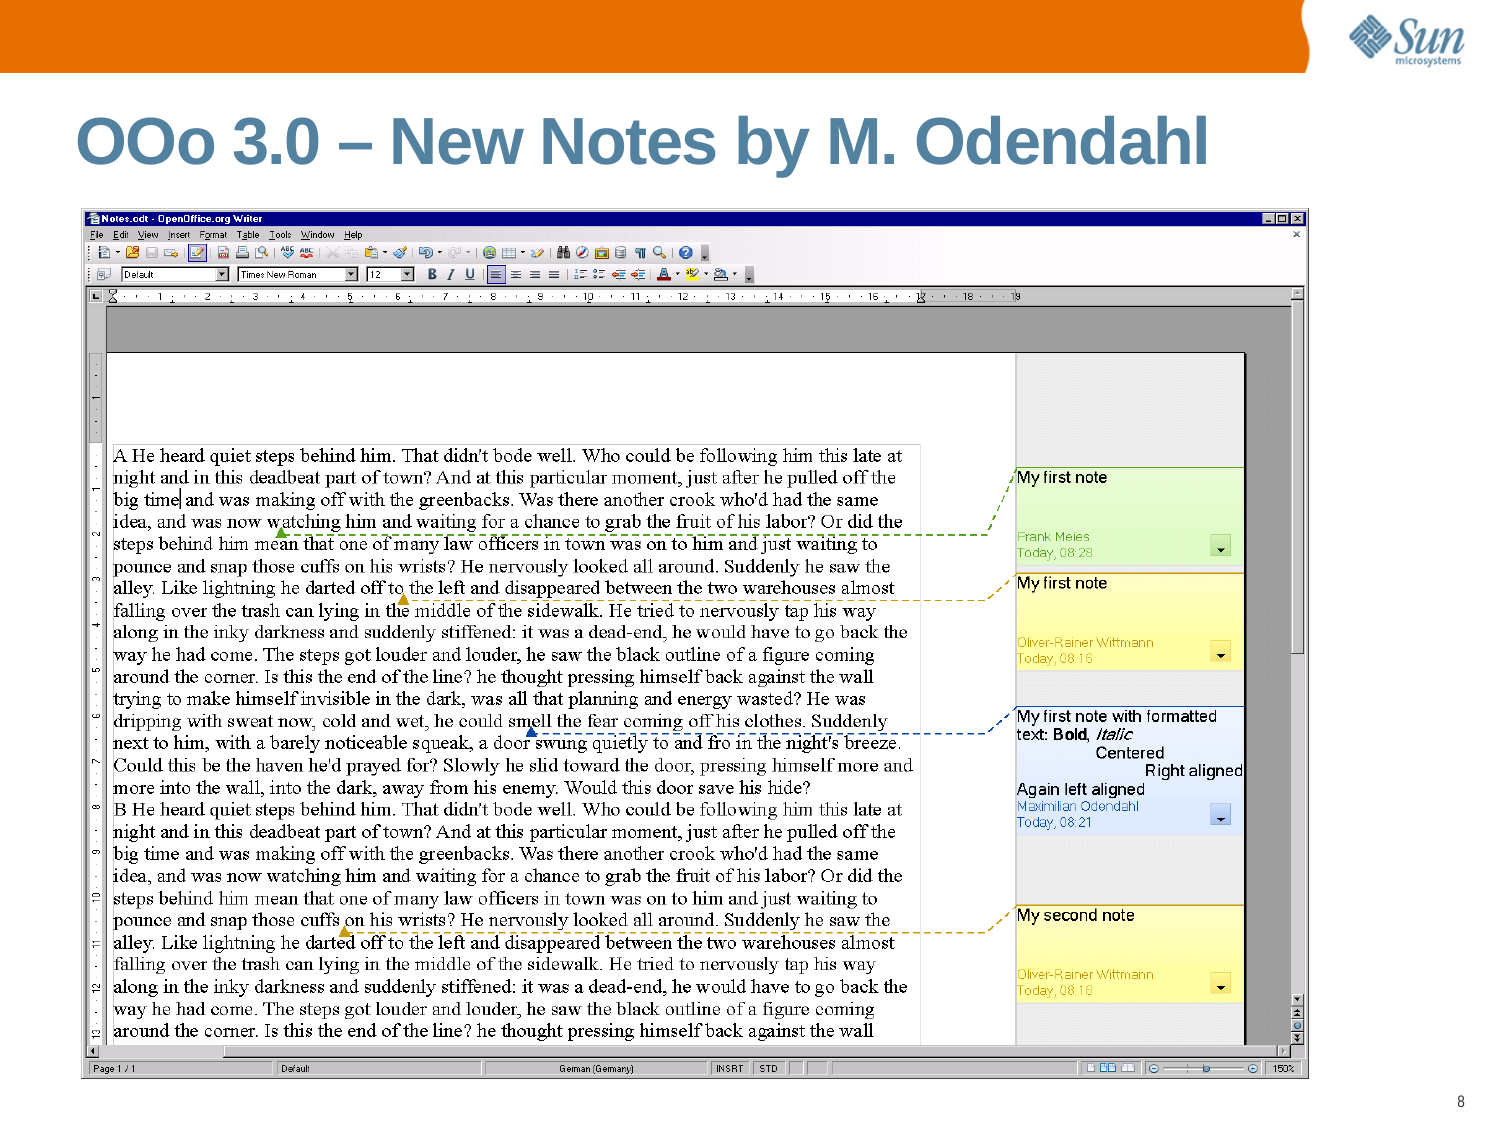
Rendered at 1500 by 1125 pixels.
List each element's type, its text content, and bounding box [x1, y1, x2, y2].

picture [81, 208, 1309, 1079]
title OOo 3.0 – New Notes by M. Odendahl [75, 111, 1437, 215]
picture [0, 0, 1500, 73]
